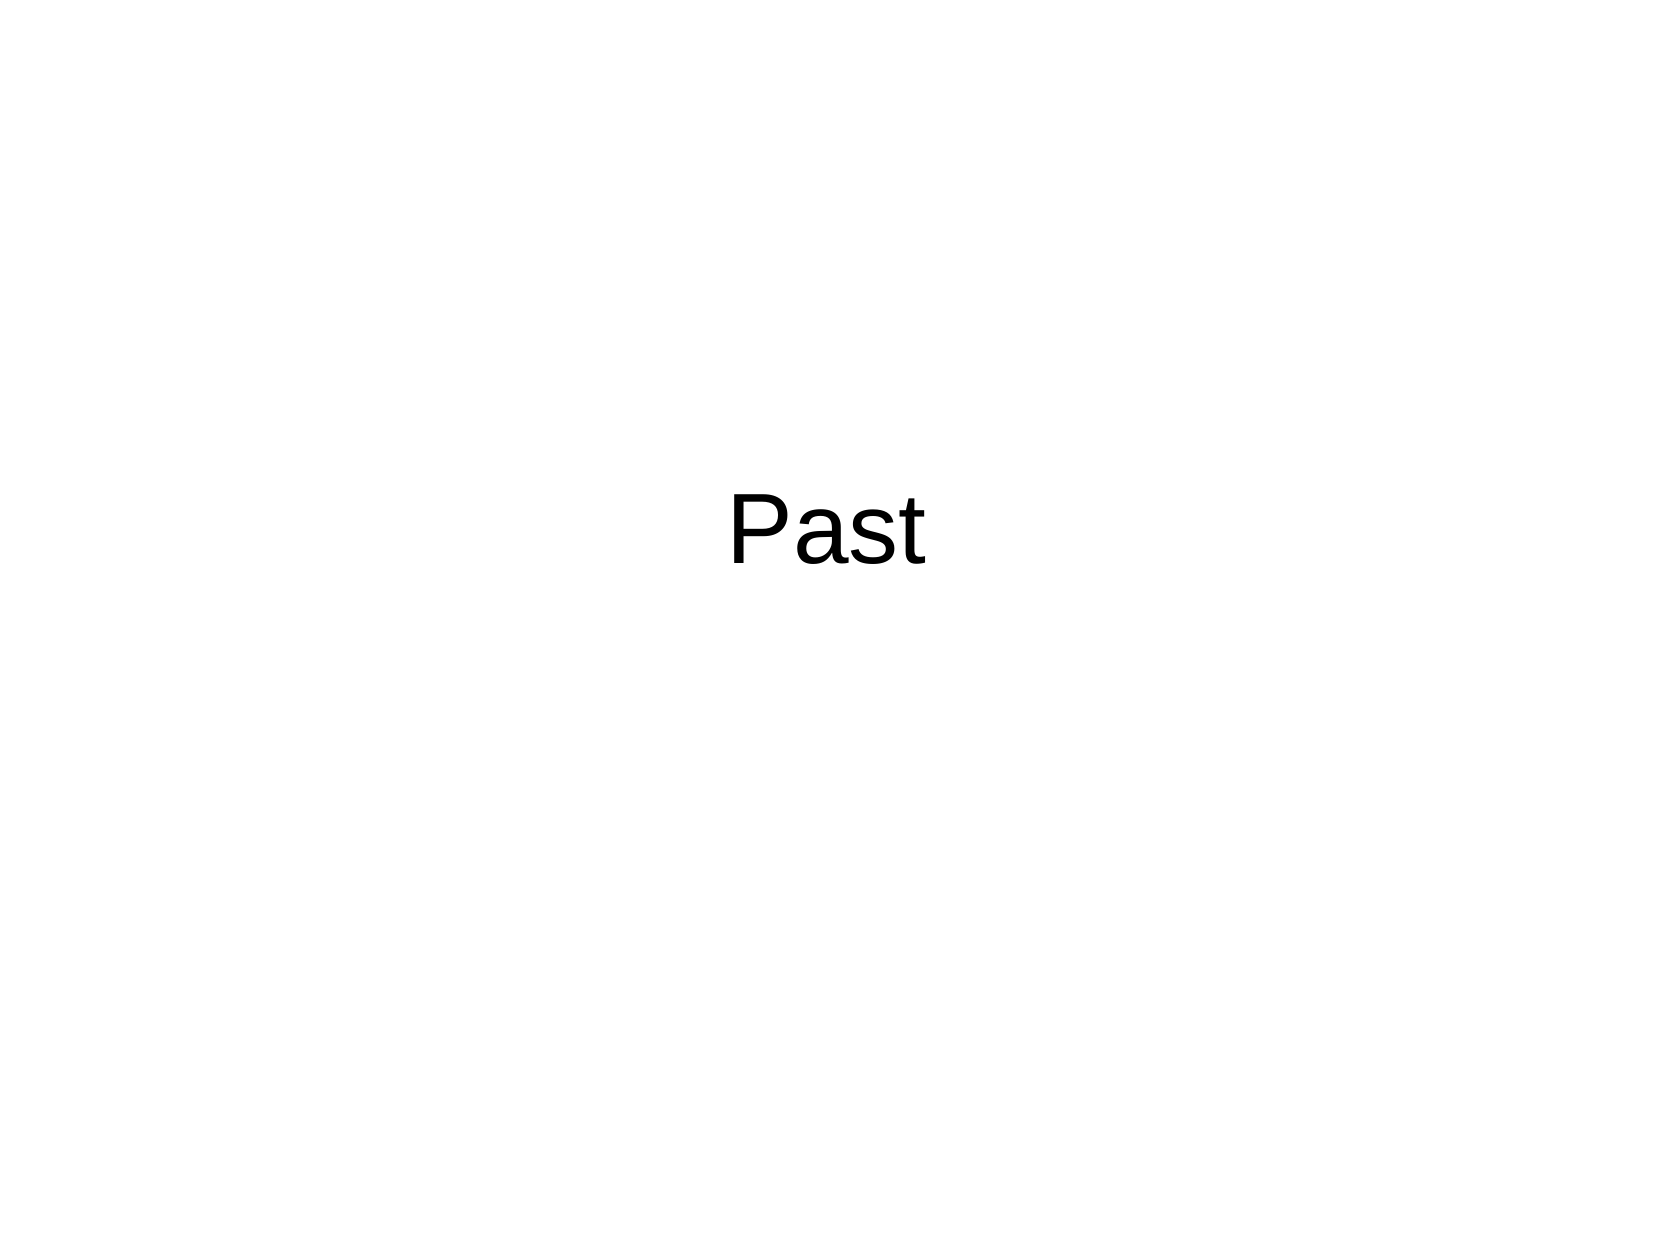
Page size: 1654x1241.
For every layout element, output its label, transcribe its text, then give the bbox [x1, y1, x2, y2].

subtitle Past [82, 49, 1571, 1010]
